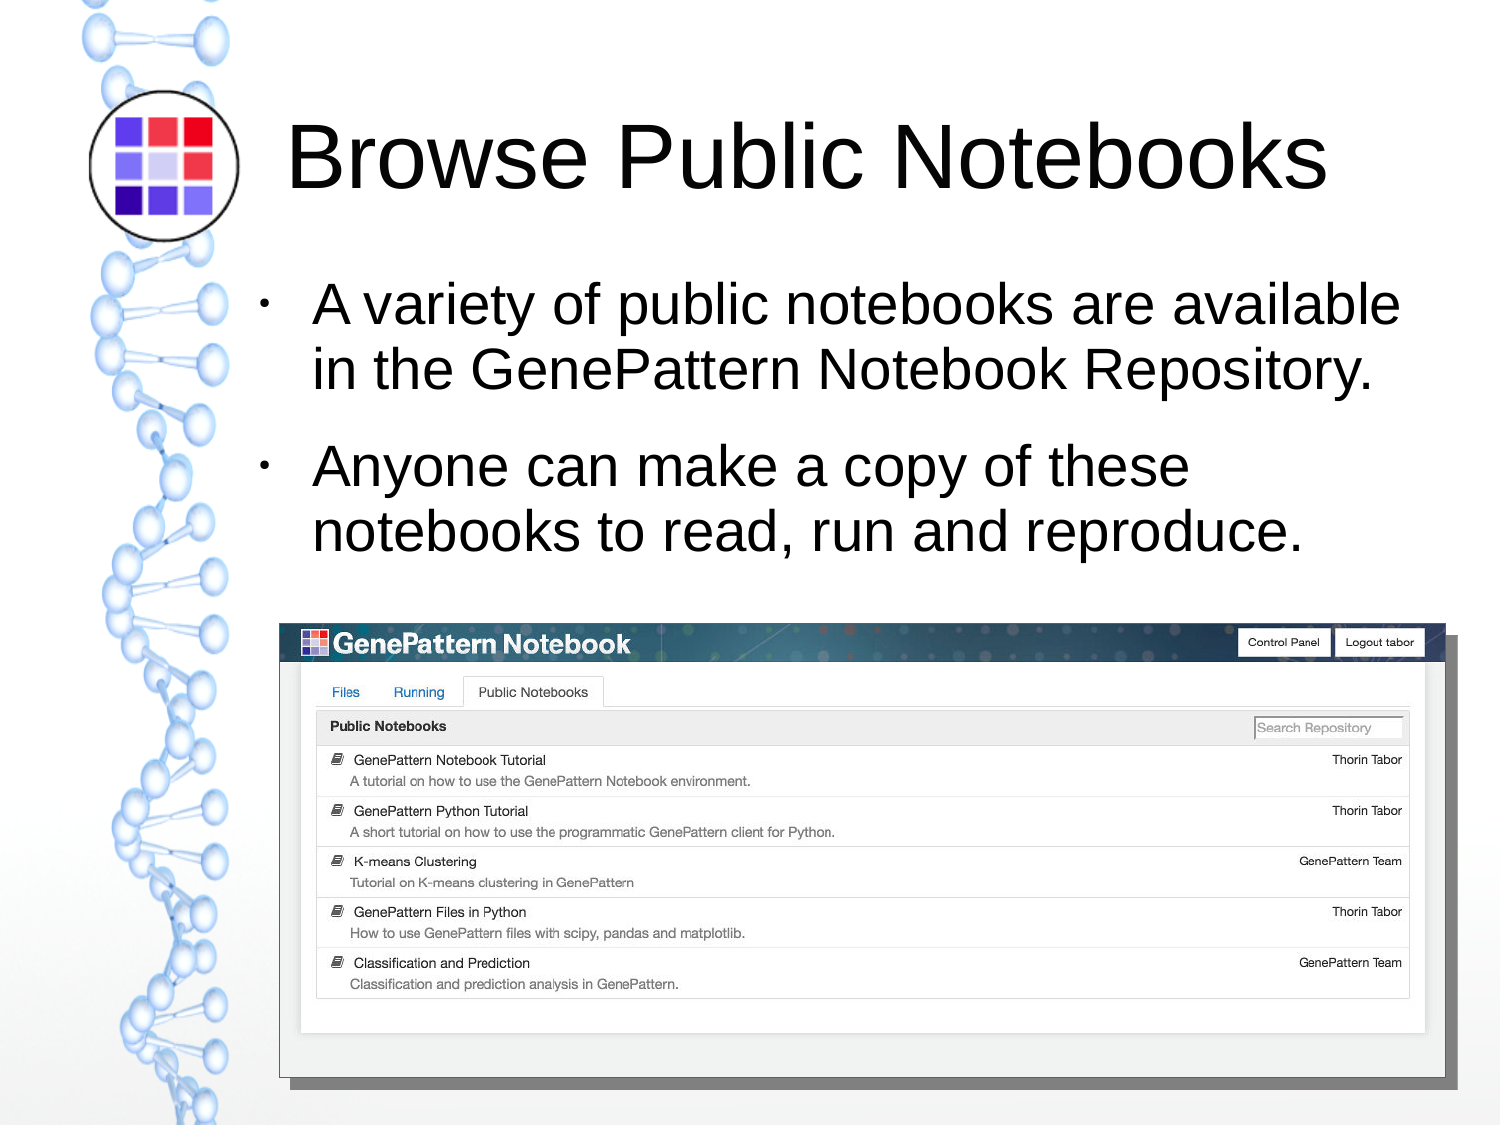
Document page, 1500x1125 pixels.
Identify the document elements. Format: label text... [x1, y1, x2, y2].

list A variety of public notebooks are available in the GenePattern Notebook Repository. Anyone can make a copy of these notebooks to read, run and reproduce. [241, 271, 1447, 924]
picture [0, 0, 1500, 1125]
title Browse Public Notebooks [285, 36, 1426, 271]
